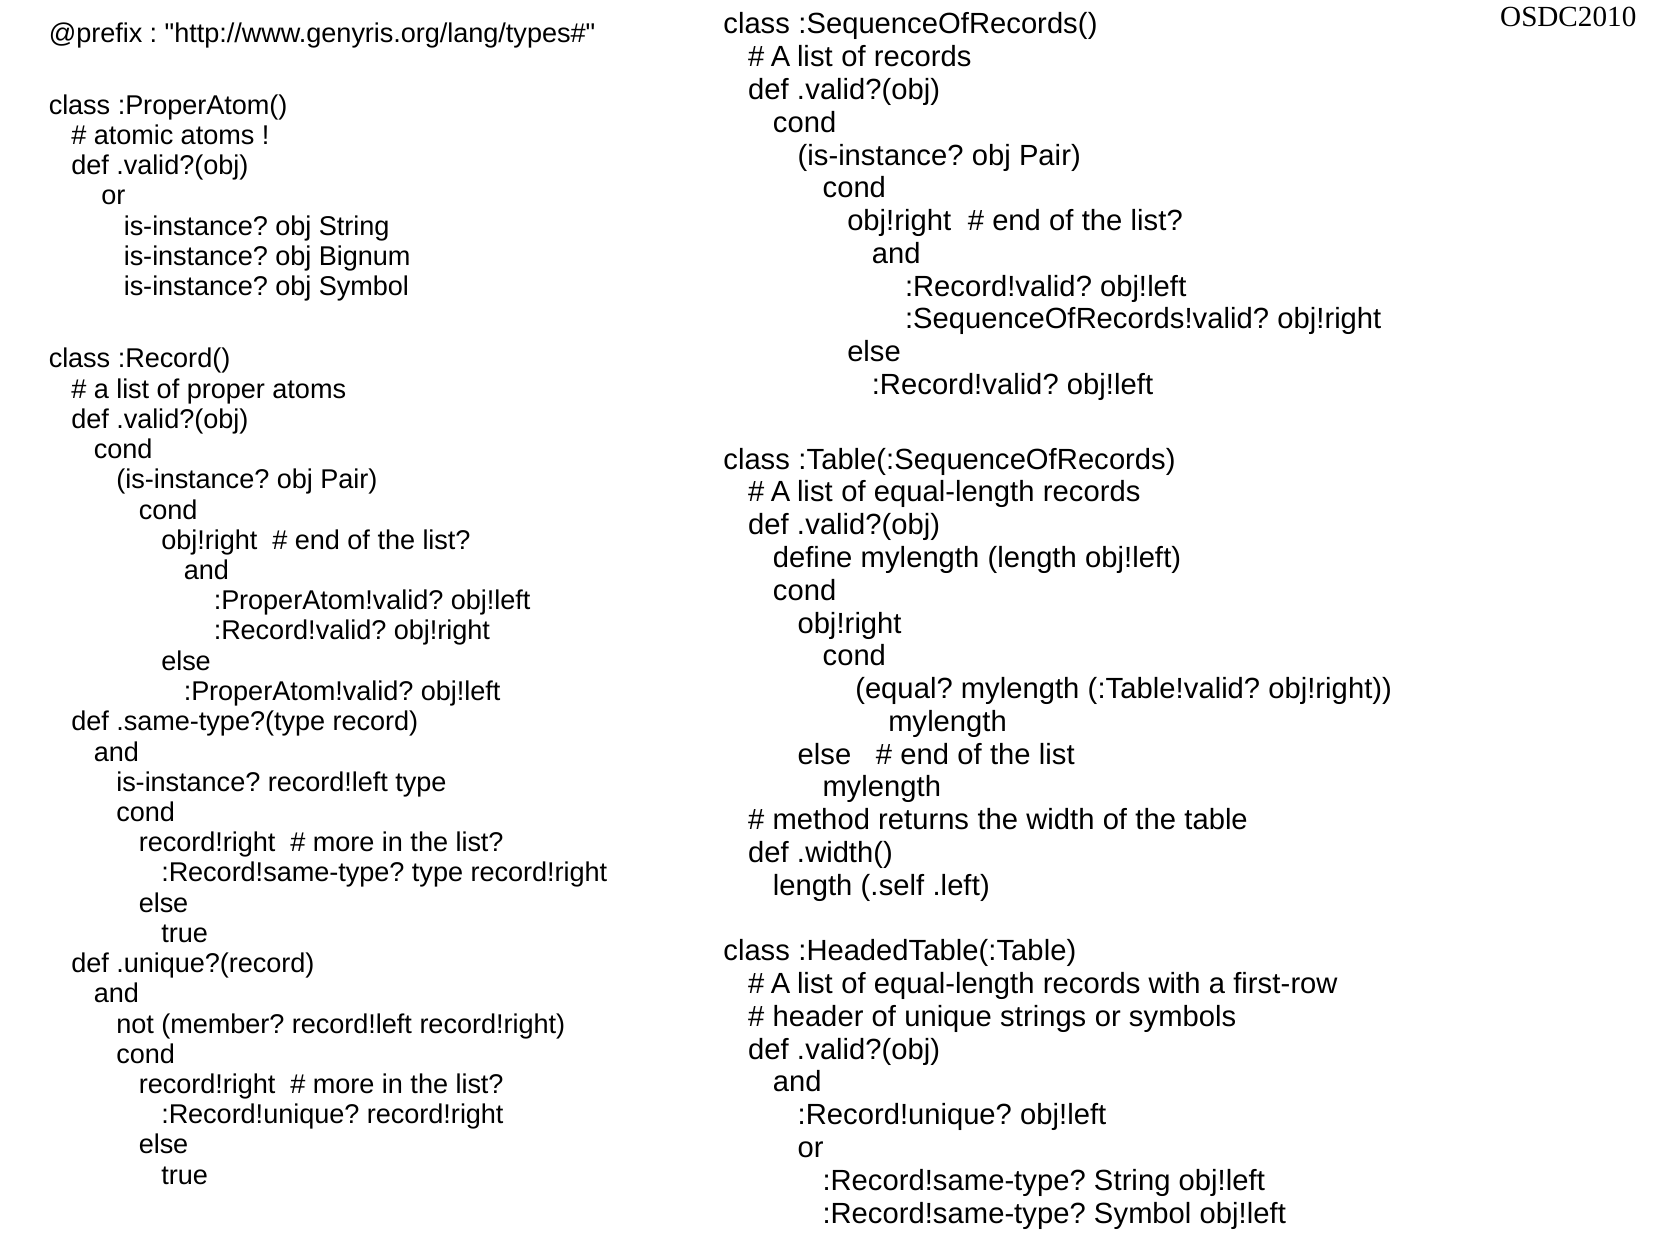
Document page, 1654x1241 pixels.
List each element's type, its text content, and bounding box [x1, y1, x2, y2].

text_box @prefix : "http://www.genyris.org/lang/types#" class :ProperAtom() # atomic atoms ! def .valid?(obj) or is-instance? obj String is-instance? obj Bignum is-instance? obj Symbol class :Record() # a list of proper atoms def .valid?(obj) cond (is-instance? obj Pair) cond obj!right # end of the list? and :ProperAtom!valid? obj!left :Record!valid? obj!right else :ProperAtom!valid? obj!left def .same-type?(type record) and is-instance? record!left type cond record!right # more in the list? :Record!same-type? type record!right else true def .unique?(record) and not (member? record!left record!right) cond record!right # more in the list? :Record!unique? record!right else true [33, 10, 621, 1241]
text_box class :SequenceOfRecords() # A list of records def .valid?(obj) cond (is-instance? obj Pair) cond obj!right # end of the list? and :Record!valid? obj!left :SequenceOfRecords!valid? obj!right else :Record!valid? obj!left class :Table(:SequenceOfRecords) # A list of equal-length records def .valid?(obj) define mylength (length obj!left) cond obj!right cond (equal? mylength (:Table!valid? obj!right)) mylength else # end of the list mylength # method returns the width of the table def .width() length (.self .left) class :HeadedTable(:Table) # A list of equal-length records with a first-row # header of unique strings or symbols def .valid?(obj) and :Record!unique? obj!left or :Record!same-type? String obj!left :Record!same-type? Symbol obj!left [708, 0, 1406, 1241]
